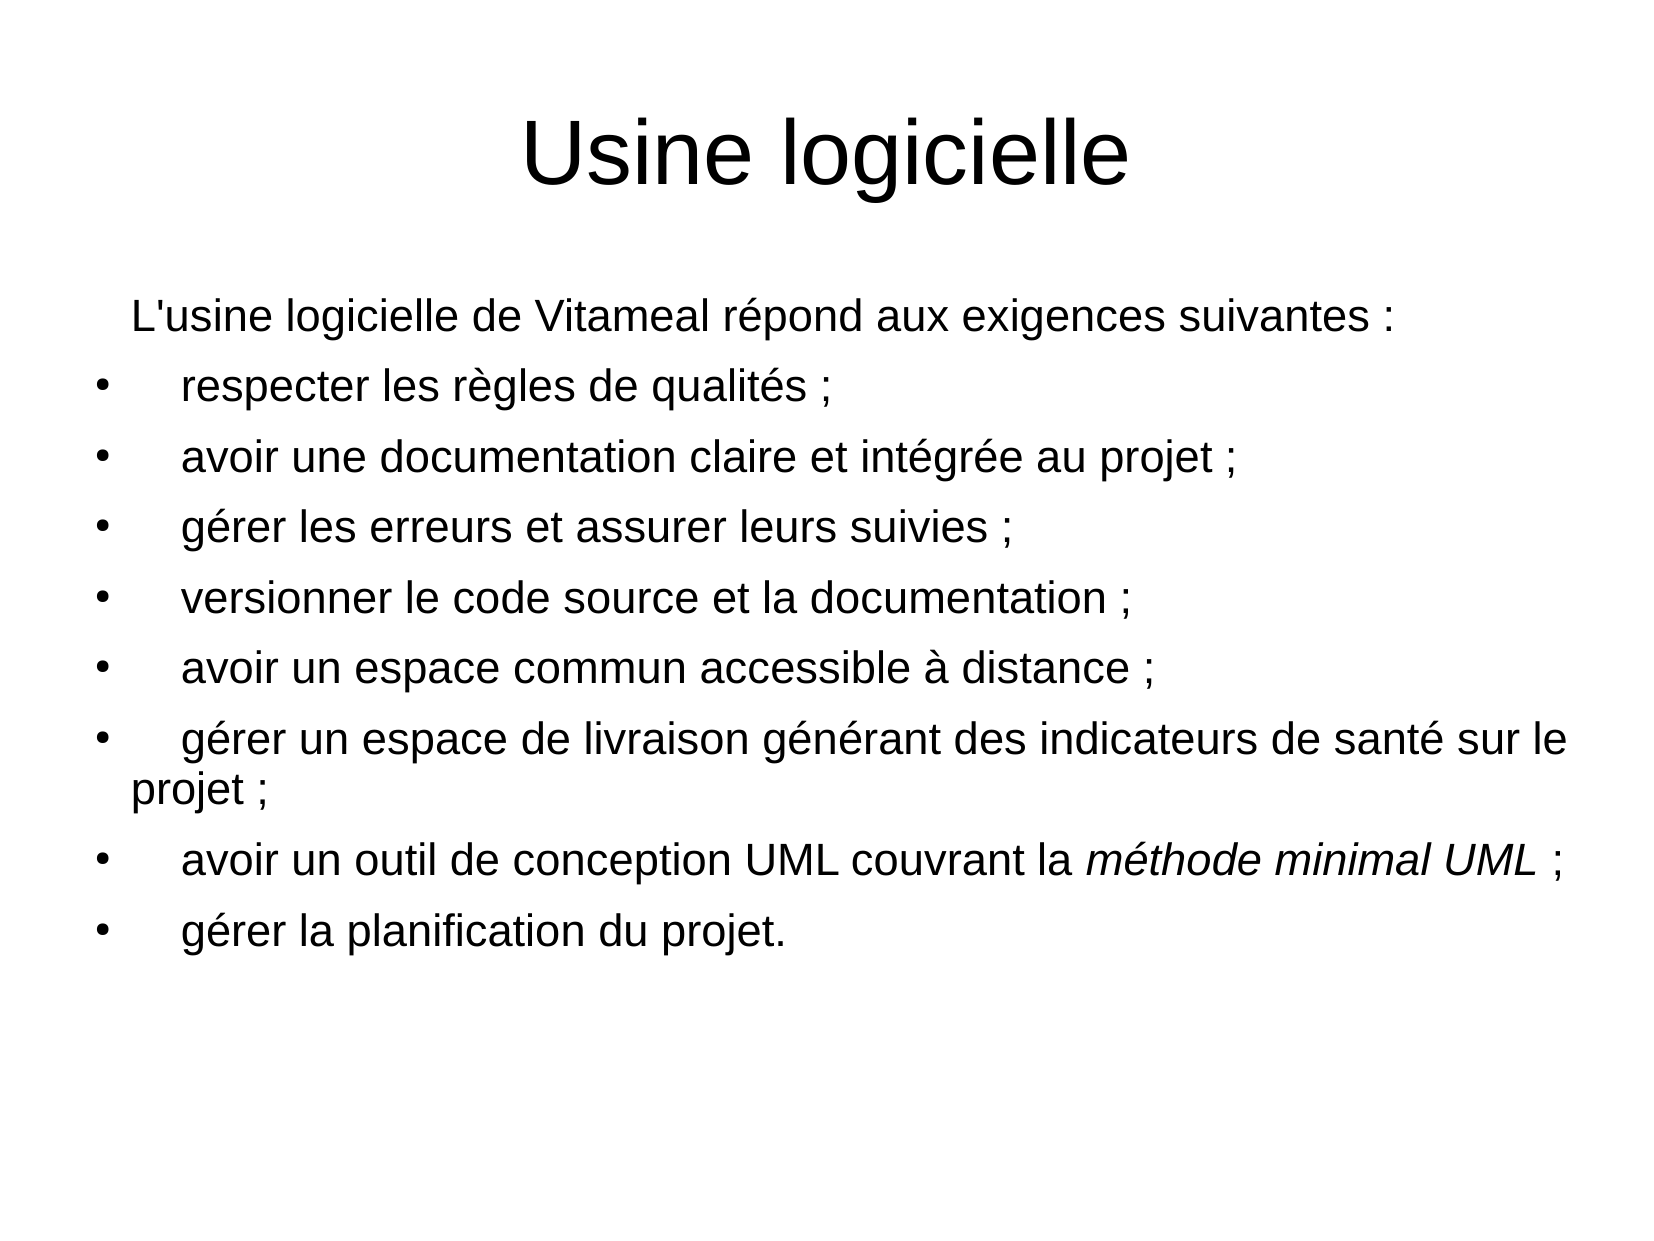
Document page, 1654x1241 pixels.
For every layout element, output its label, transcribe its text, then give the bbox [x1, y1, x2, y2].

title Usine logicielle [82, 49, 1571, 257]
list L'usine logicielle de Vitameal répond aux exigences suivantes : respecter les règles de qualités ; avoir une documentation claire et intégrée au projet ; gérer les erreurs et assurer leurs suivies ; versionner le code source et la documentation ; avoir un espace commun accessible à distance ; gérer un espace de livraison générant des indicateurs de santé sur le projet ; avoir un outil de conception UML couvrant la méthode minimal UML ; gérer la planification du projet. [82, 290, 1571, 1010]
